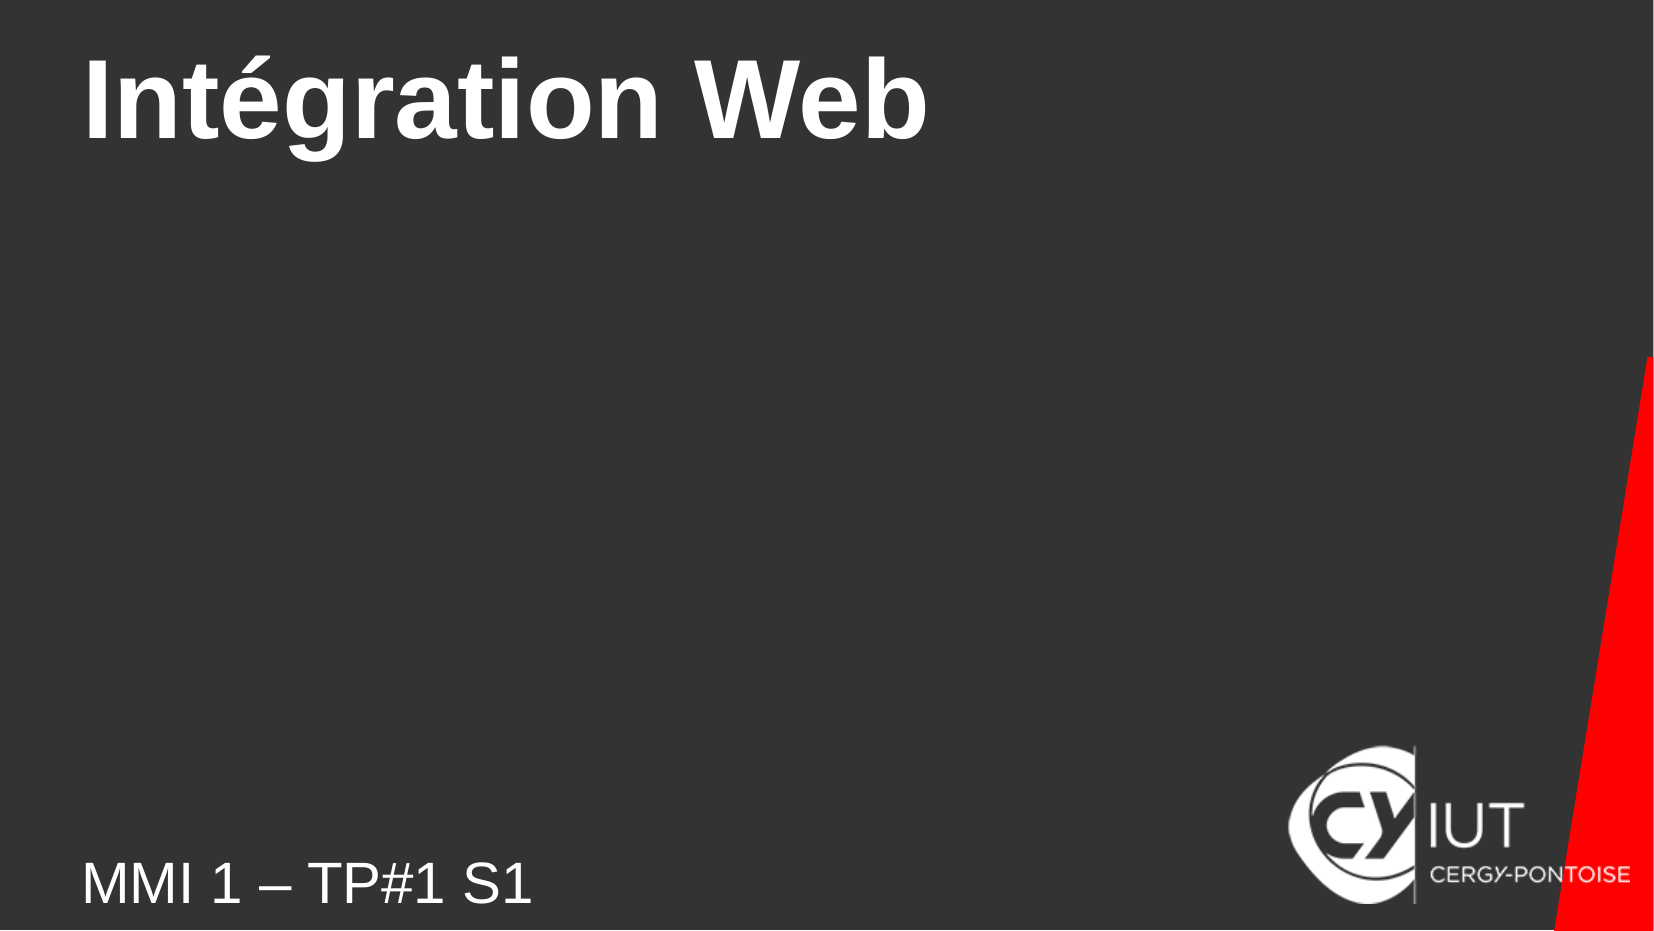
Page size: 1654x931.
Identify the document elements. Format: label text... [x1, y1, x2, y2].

title MMI 1 – TP#1 S1 [81, 805, 1134, 931]
picture [1284, 744, 1630, 904]
title Intégration Web [82, 36, 1571, 226]
text_box [1554, 356, 1654, 931]
